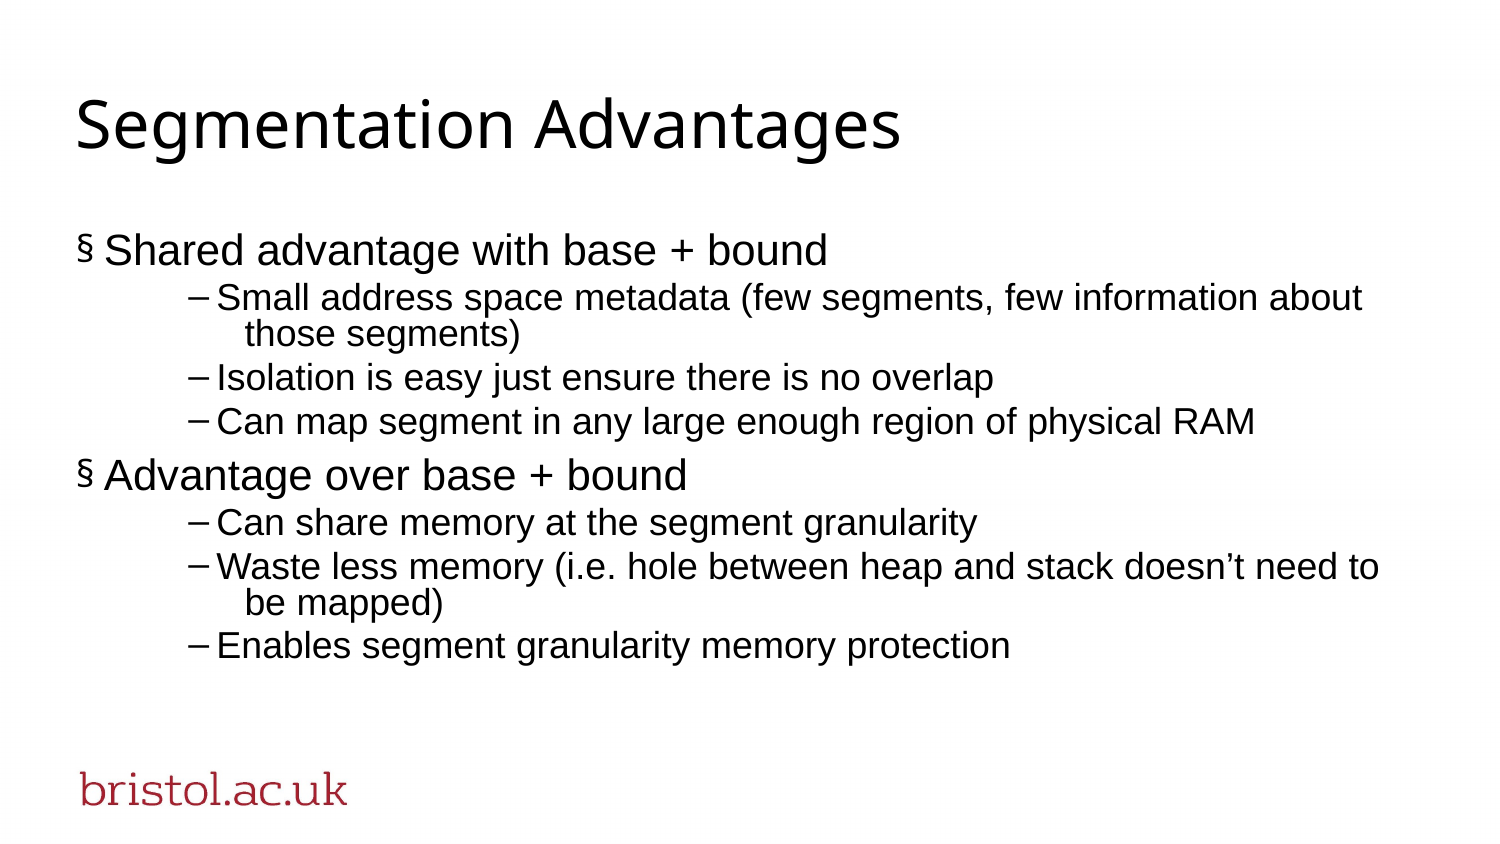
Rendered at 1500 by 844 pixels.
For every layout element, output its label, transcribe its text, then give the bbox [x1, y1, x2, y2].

title Segmentation Advantages [60, 44, 1440, 209]
list Shared advantage with base + bound Small address space metadata (few segments, few information about those segments) Isolation is easy just ensure there is no overlap Can map segment in any large enough region of physical RAM Advantage over base + bound Can share memory at the segment granularity Waste less memory (i.e. hole between heap and stack doesn’t need to be mapped) Enables segment granularity memory protection [60, 224, 1440, 699]
